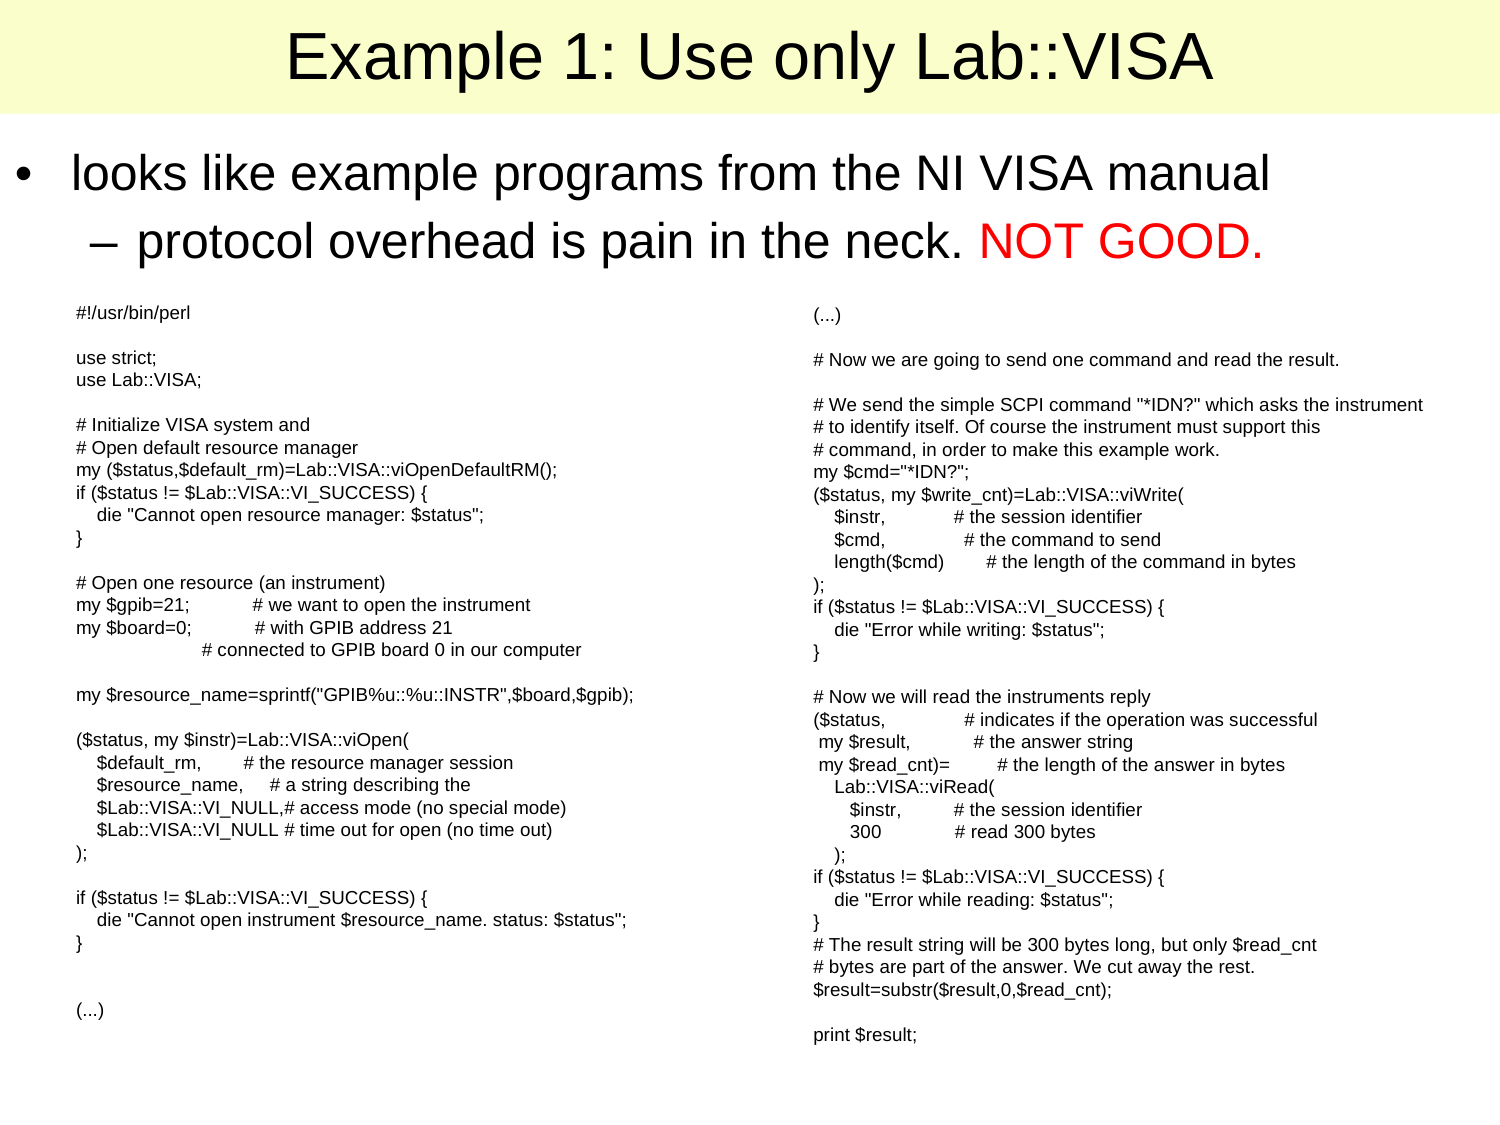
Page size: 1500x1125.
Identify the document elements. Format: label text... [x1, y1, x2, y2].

list looks like example programs from the NI VISA manual protocol overhead is pain in the neck. NOT GOOD. [0, 137, 1500, 1125]
text_box (...) # Now we are going to send one command and read the result. # We send the simple SCPI command "*IDN?" which asks the instrument # to identify itself. Of course the instrument must support this # command, in order to make this example work. my $cmd="*IDN?"; ($status, my $write_cnt)=Lab::VISA::viWrite( $instr, # the session identifier $cmd, # the command to send length($cmd) # the length of the command in bytes ); if ($status != $Lab::VISA::VI_SUCCESS) { die "Error while writing: $status"; } # Now we will read the instruments reply ($status, # indicates if the operation was successful my $result, # the answer string my $read_cnt)= # the length of the answer in bytes Lab::VISA::viRead( $instr, # the session identifier 300 # read 300 bytes ); if ($status != $Lab::VISA::VI_SUCCESS) { die "Error while reading: $status"; } # The result string will be 300 bytes long, but only $read_cnt # bytes are part of the answer. We cut away the rest. $result=substr($result,0,$read_cnt); print $result; [798, 295, 1440, 1093]
title Example 1: Use only Lab::VISA [0, 0, 1500, 114]
text_box #!/usr/bin/perl use strict; use Lab::VISA; # Initialize VISA system and # Open default resource manager my ($status,$default_rm)=Lab::VISA::viOpenDefaultRM(); if ($status != $Lab::VISA::VI_SUCCESS) { die "Cannot open resource manager: $status"; } # Open one resource (an instrument) my $gpib=21; # we want to open the instrument my $board=0; # with GPIB address 21 # connected to GPIB board 0 in our computer my $resource_name=sprintf("GPIB%u::%u::INSTR",$board,$gpib); ($status, my $instr)=Lab::VISA::viOpen( $default_rm, # the resource manager session $resource_name, # a string describing the $Lab::VISA::VI_NULL,# access mode (no special mode) $Lab::VISA::VI_NULL # time out for open (no time out) ); if ($status != $Lab::VISA::VI_SUCCESS) { die "Cannot open instrument $resource_name. status: $status"; } (...) [61, 293, 649, 1063]
